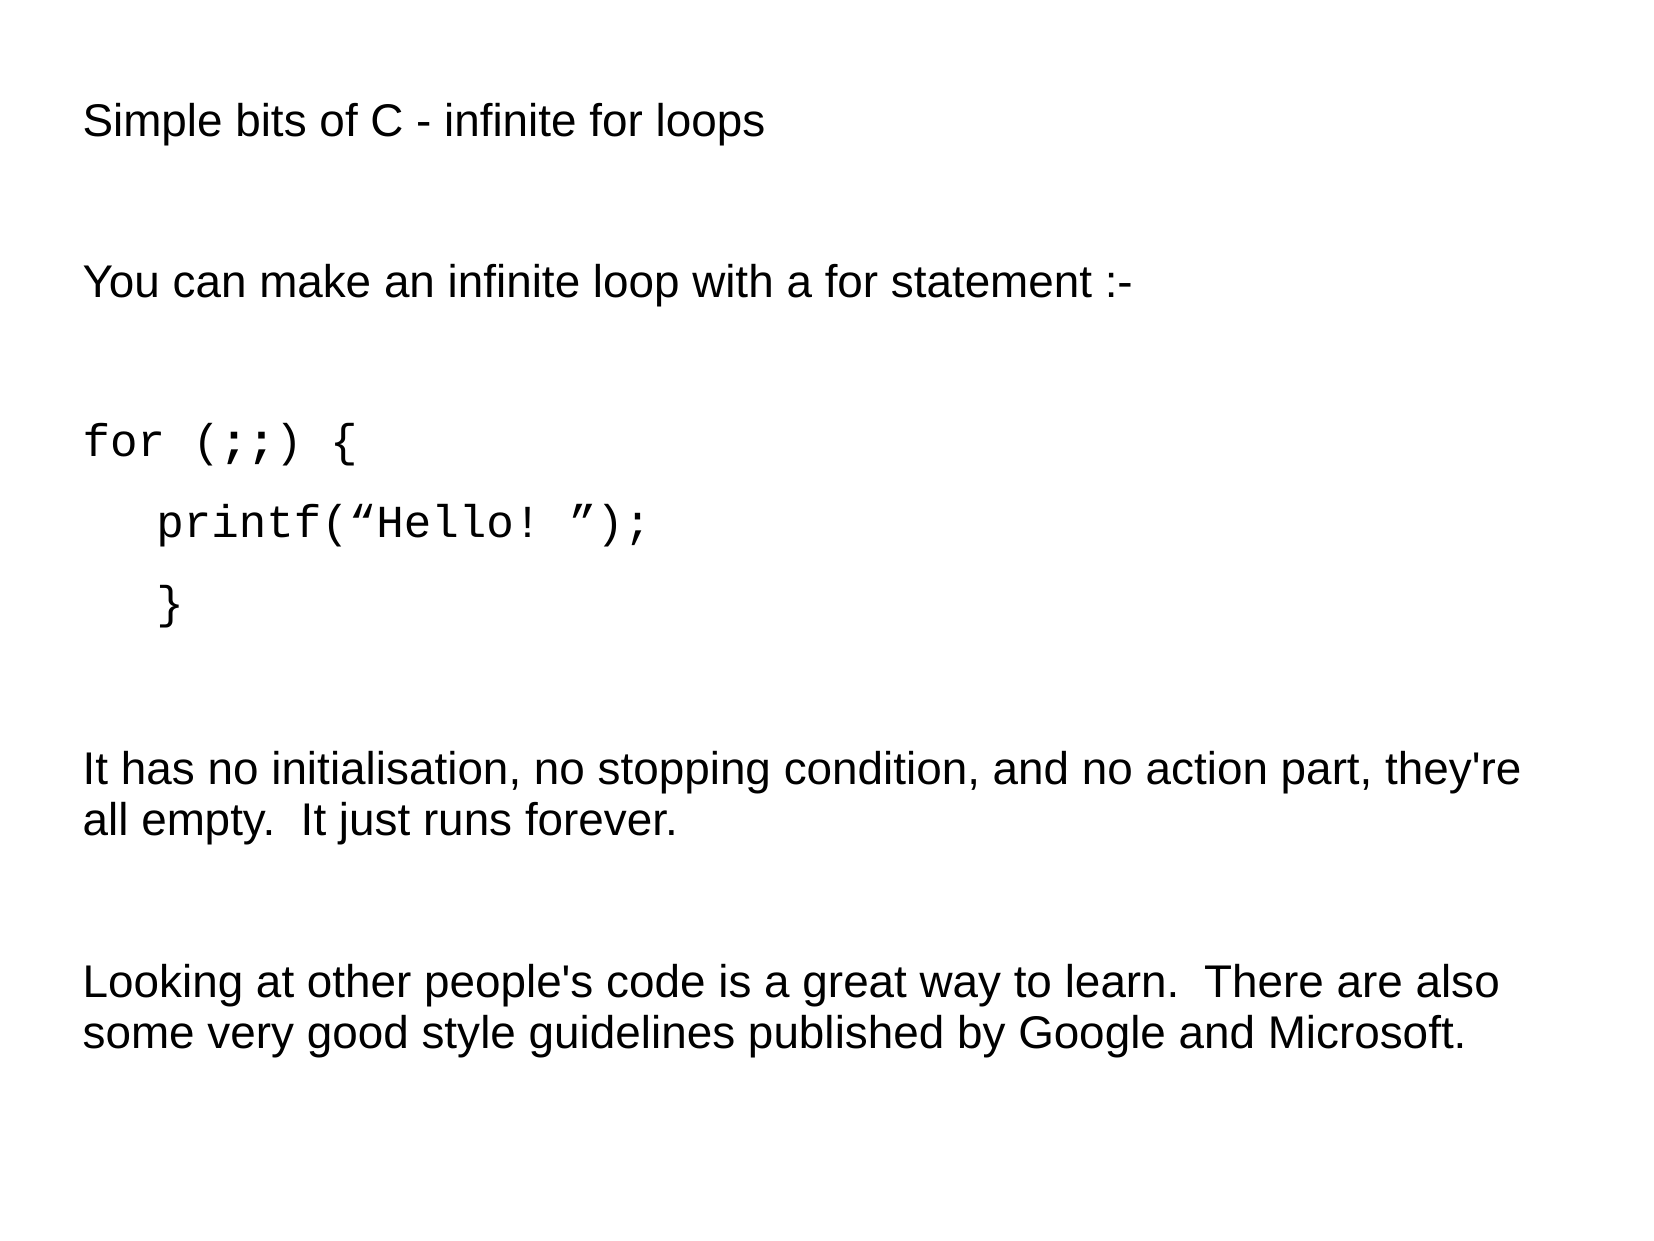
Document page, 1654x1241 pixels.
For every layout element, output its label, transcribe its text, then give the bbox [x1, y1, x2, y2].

list Simple bits of C - infinite for loops You can make an infinite loop with a for statement :- for (;;) { printf(“Hello! ”); } It has no initialisation, no stopping condition, and no action part, they're all empty. It just runs forever. Looking at other people's code is a great way to learn. There are also some very good style guidelines published by Google and Microsoft. [82, 94, 1571, 1170]
